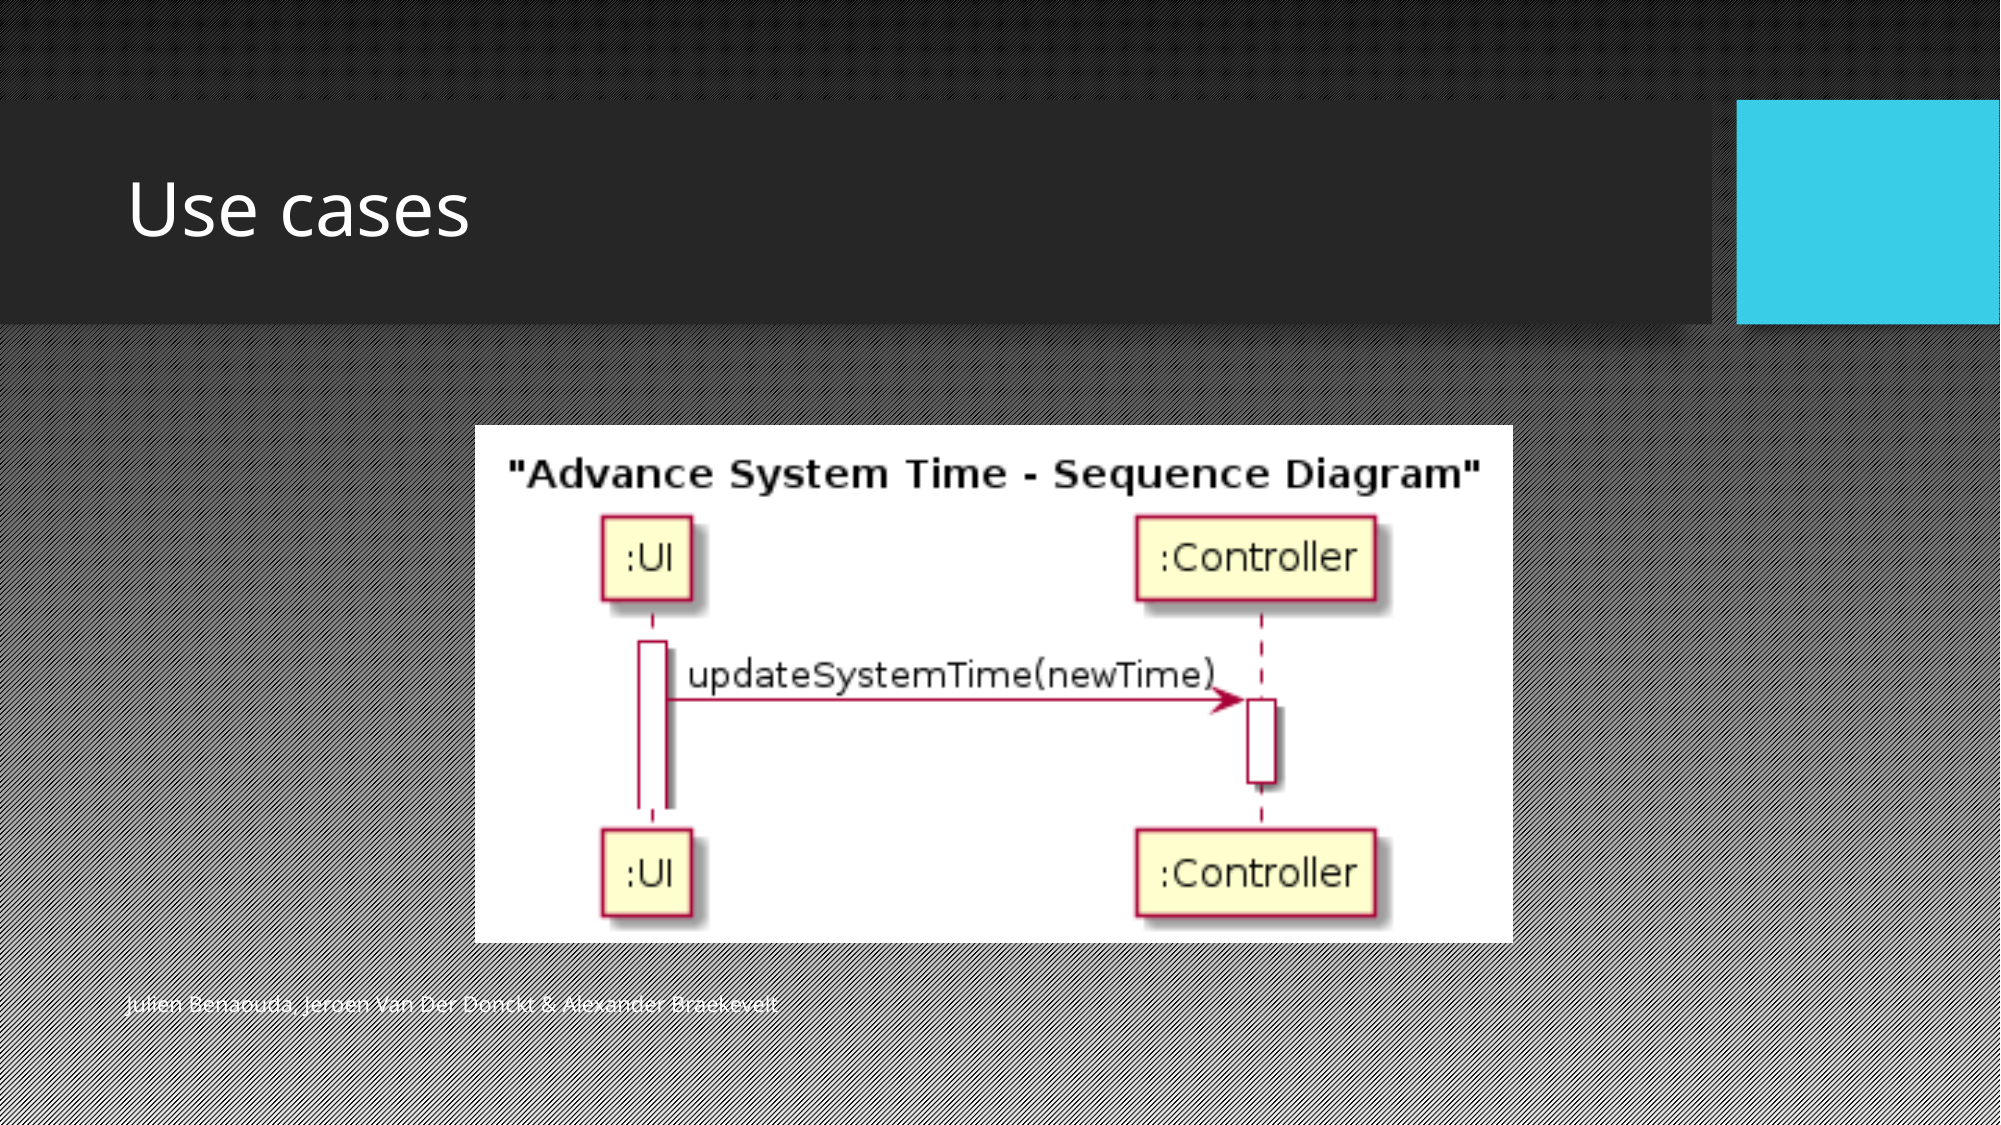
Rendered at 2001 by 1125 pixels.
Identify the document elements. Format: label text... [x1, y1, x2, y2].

title Use cases [111, 123, 1689, 301]
picture [0, 0, 2000, 1125]
footer Julien Benaouda, Jeroen Van Der Donckt & Alexander Braekevelt [111, 973, 1239, 1034]
